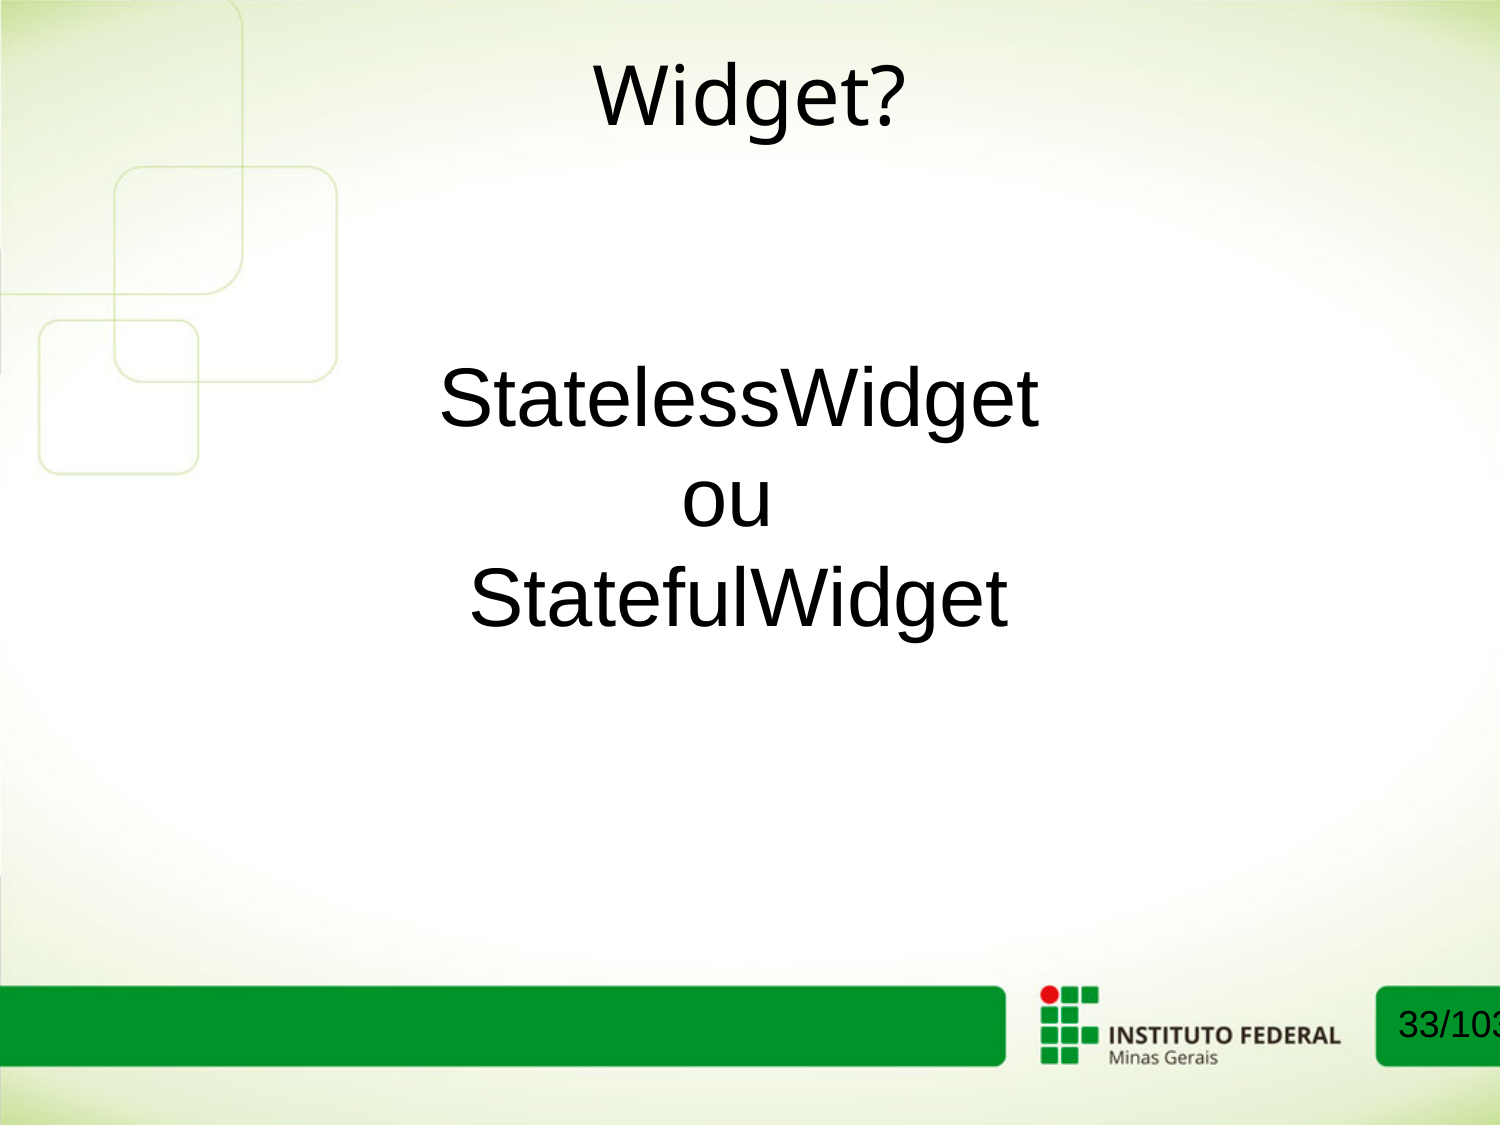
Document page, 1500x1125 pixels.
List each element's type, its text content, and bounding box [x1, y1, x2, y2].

picture [0, 0, 1500, 1125]
text_box StatelessWidget ou StatefulWidget [64, 306, 1415, 680]
text_box Widget? [74, 30, 1425, 155]
